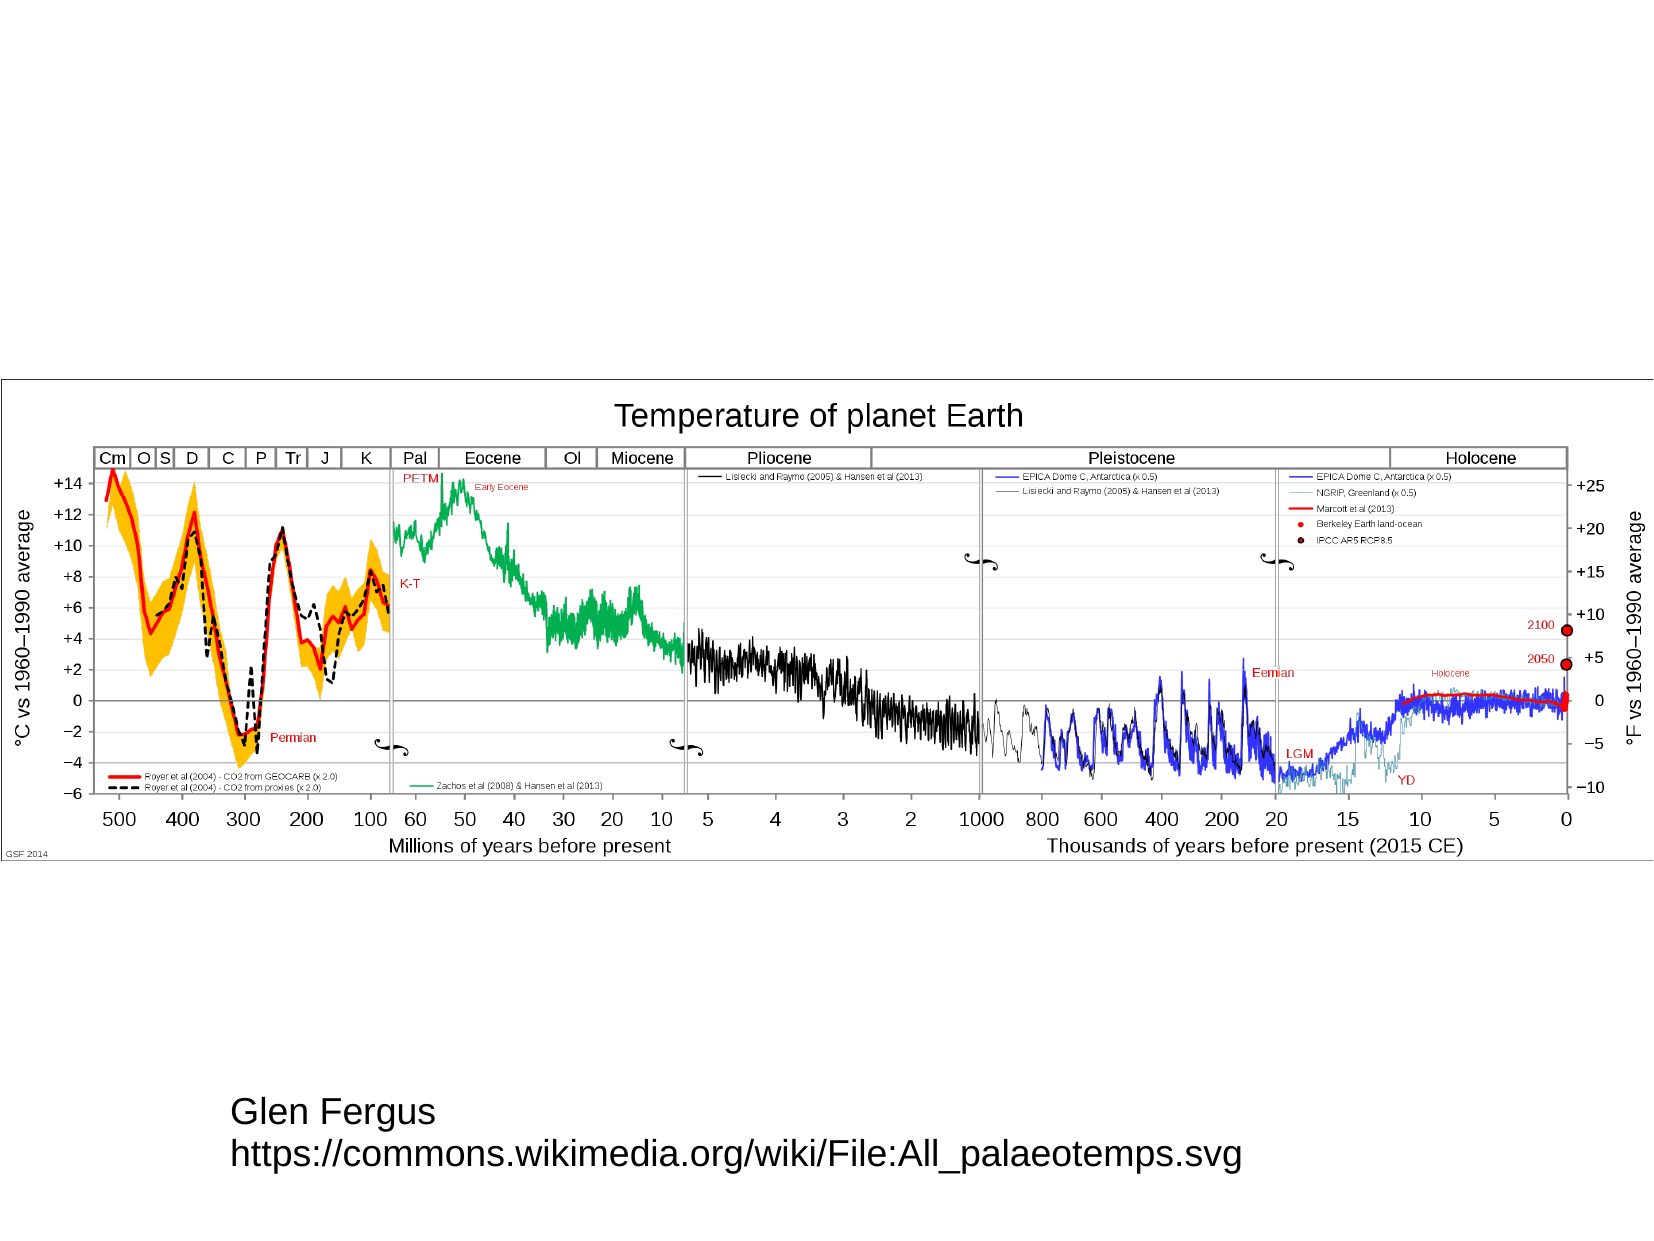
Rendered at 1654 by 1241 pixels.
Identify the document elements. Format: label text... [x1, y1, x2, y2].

text_box Glen Fergus https://commons.wikimedia.org/wiki/File:All_palaeotemps.svg [215, 1083, 1261, 1182]
picture [1, 379, 1654, 861]
